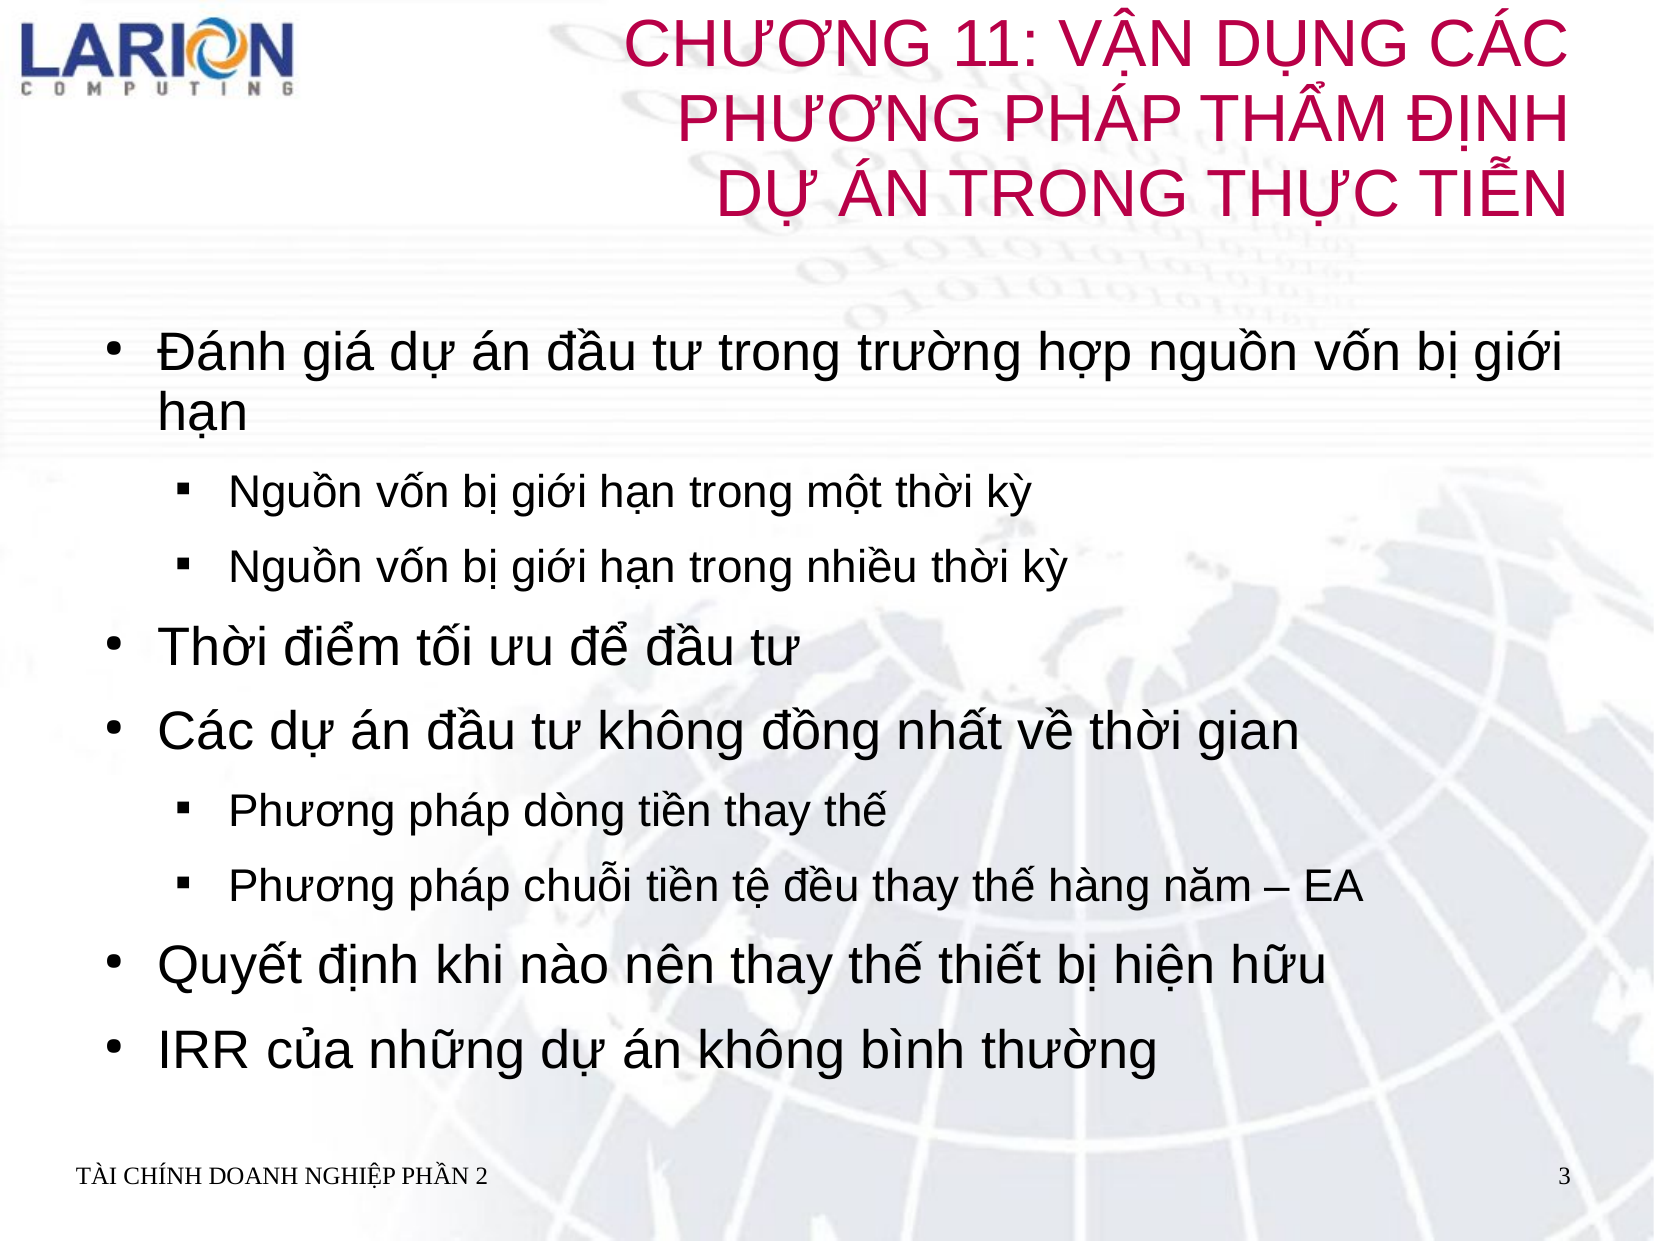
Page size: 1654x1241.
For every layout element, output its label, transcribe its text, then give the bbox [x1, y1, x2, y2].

list Đánh giá dự án đầu tư trong trường hợp nguồn vốn bị giới hạn Nguồn vốn bị giới hạn trong một thời kỳ Nguồn vốn bị giới hạn trong nhiều thời kỳ Thời điểm tối ưu để đầu tư Các dự án đầu tư không đồng nhất về thời gian Phương pháp dòng tiền thay thế Phương pháp chuỗi tiền tệ đều thay thế hàng năm – EA Quyết định khi nào nên thay thế thiết bị hiện hữu IRR của những dự án không bình thường [86, 321, 1576, 1126]
title CHƯƠNG 11: VẬN DỤNG CÁC PHƯƠNG PHÁP THẨM ĐỊNH DỰ ÁN TRONG THỰC TIỄN [300, 6, 1571, 231]
picture [0, 0, 1654, 1241]
